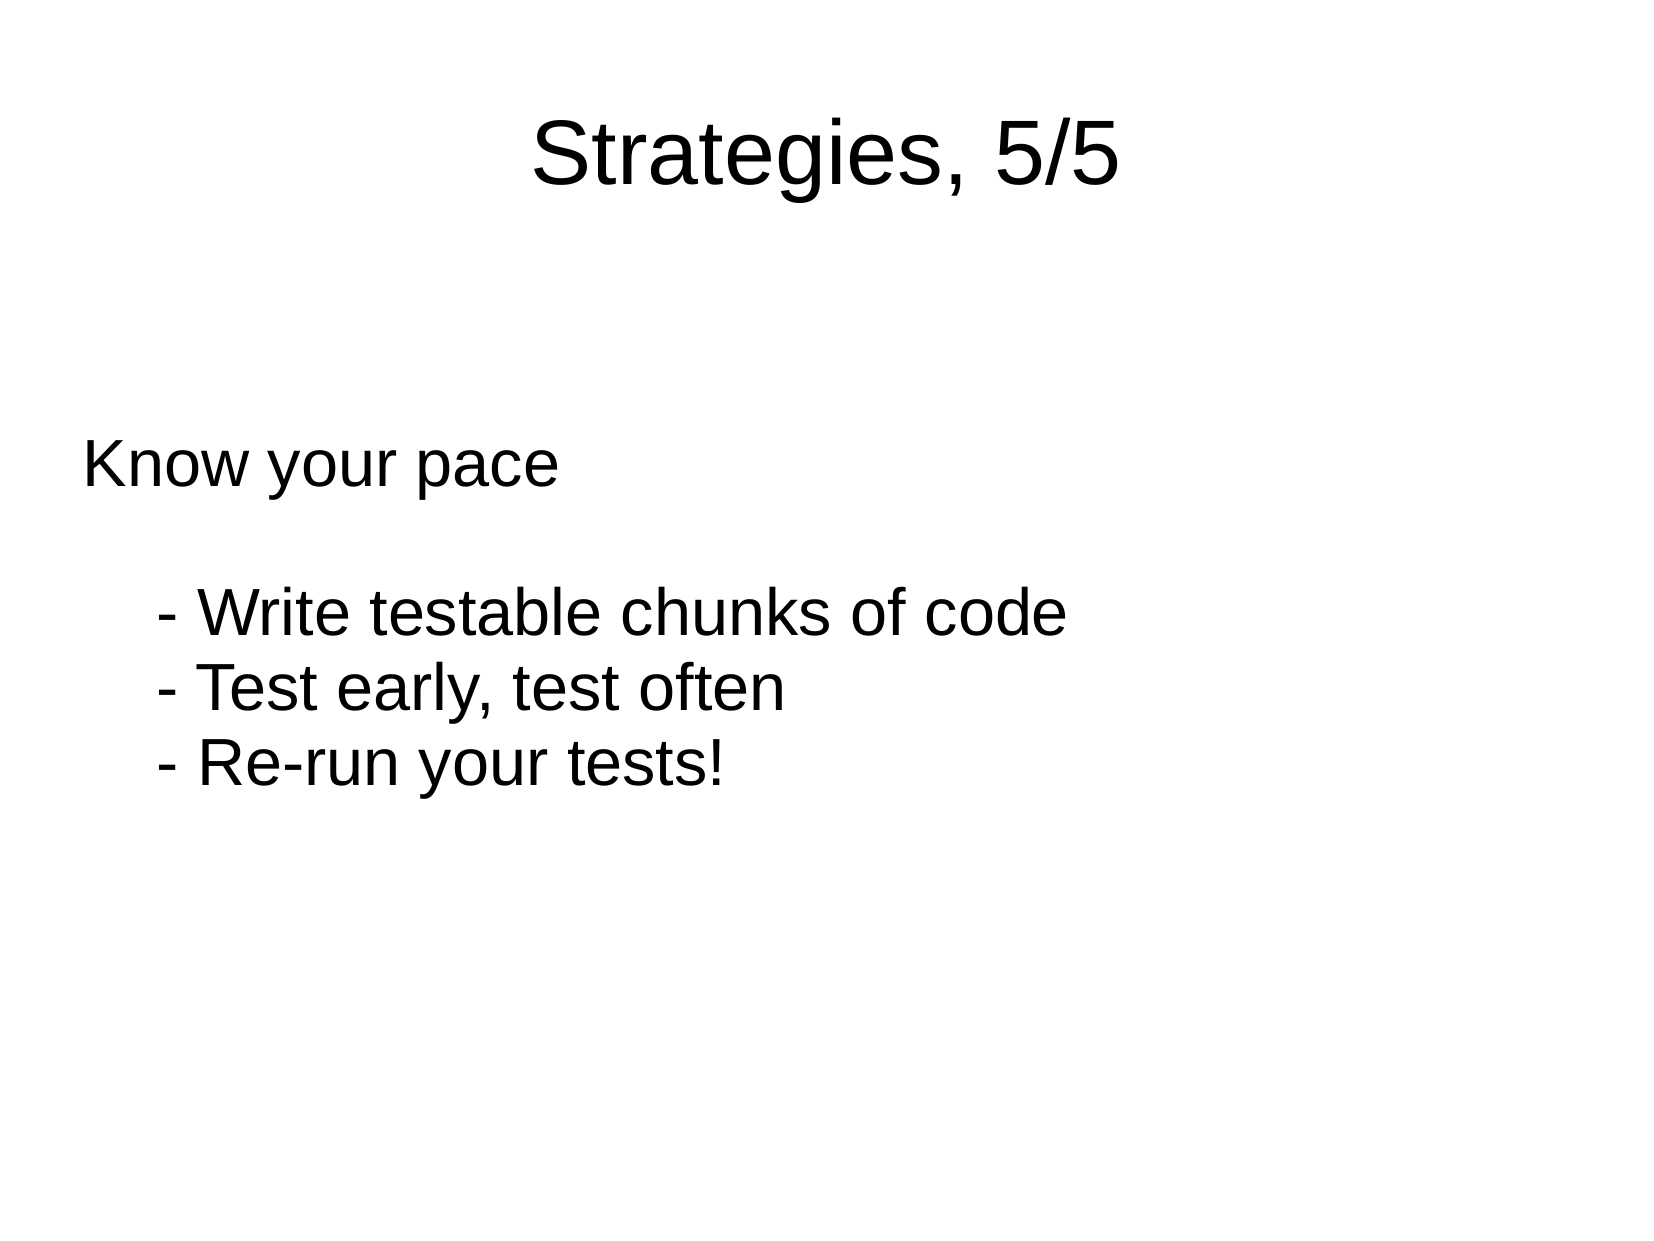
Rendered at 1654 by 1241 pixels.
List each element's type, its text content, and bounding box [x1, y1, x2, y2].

subtitle Know your pace - Write testable chunks of code - Test early, test often - Re-run your tests! [82, 290, 1538, 1010]
title Strategies, 5/5 [82, 49, 1571, 257]
